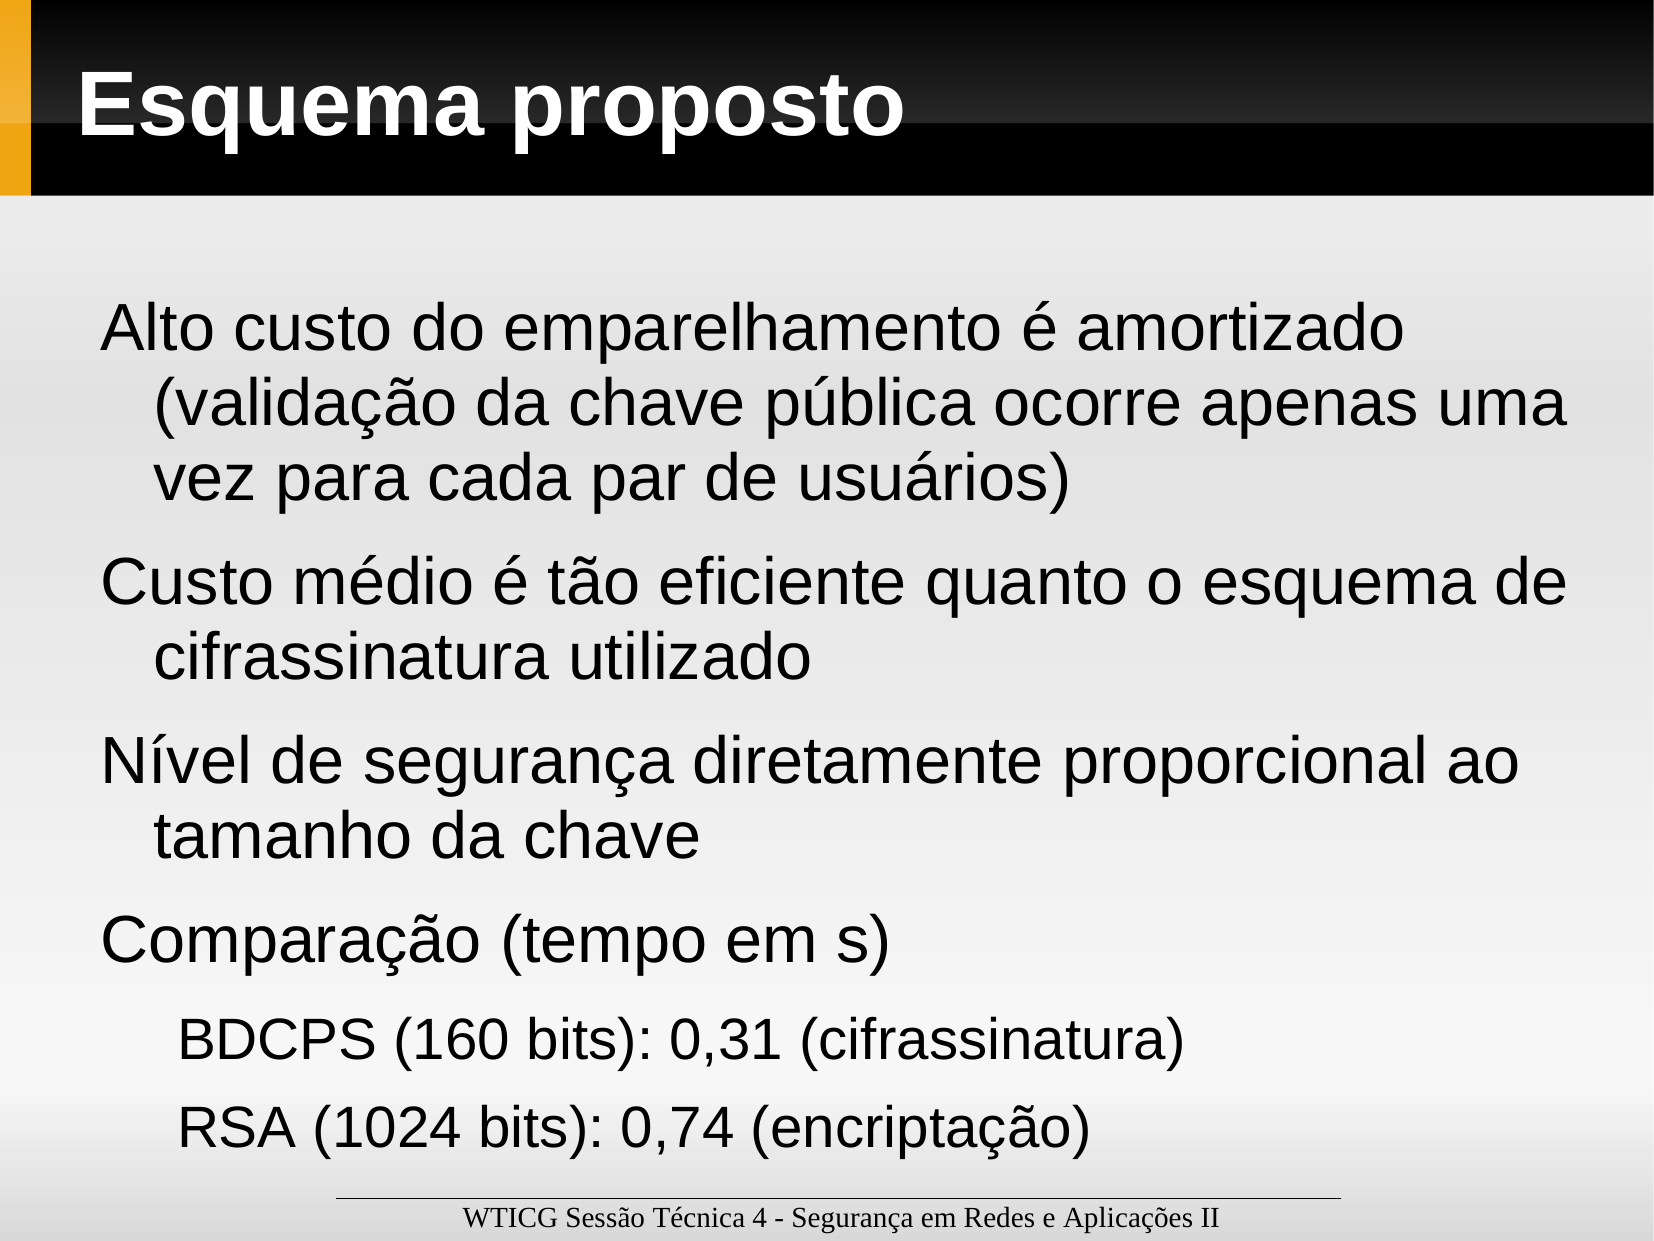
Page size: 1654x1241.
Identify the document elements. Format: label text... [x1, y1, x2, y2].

list Alto custo do emparelhamento é amortizado (validação da chave pública ocorre apenas uma vez para cada par de usuários) Custo médio é tão eficiente quanto o esquema de cifrassinatura utilizado Nível de segurança diretamente proporcional ao tamanho da chave Comparação (tempo em s) BDCPS (160 bits): 0,31 (cifrassinatura) RSA (1024 bits): 0,74 (encriptação) [82, 290, 1571, 1161]
picture [0, 0, 1654, 1241]
title Esquema proposto [76, 0, 1565, 208]
